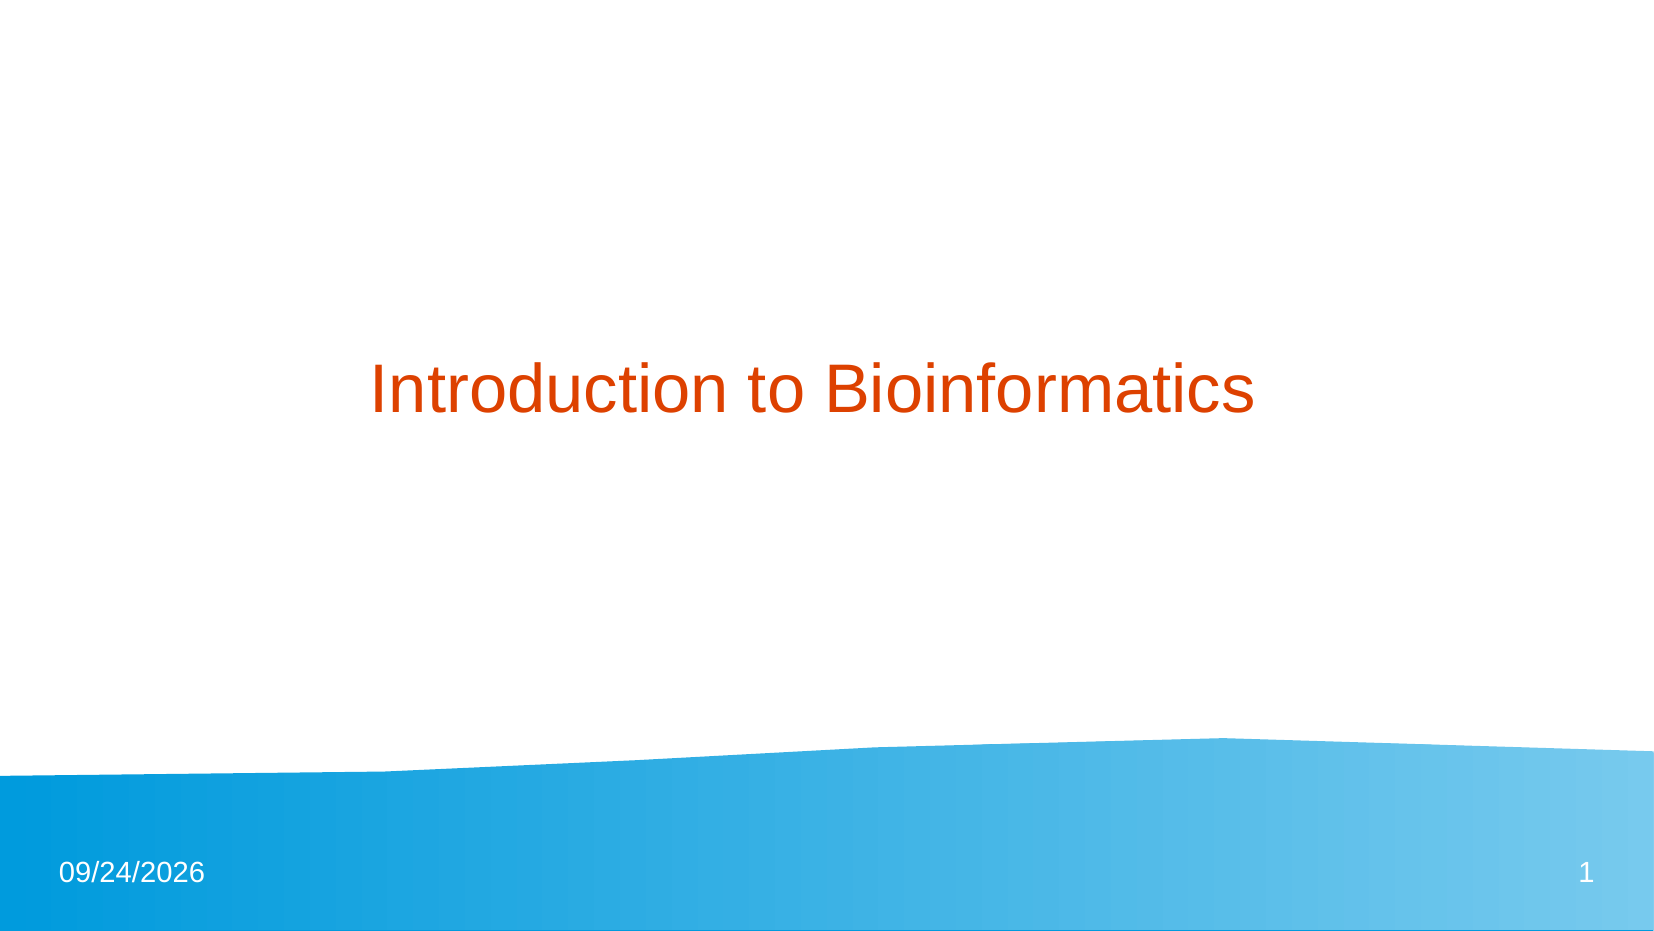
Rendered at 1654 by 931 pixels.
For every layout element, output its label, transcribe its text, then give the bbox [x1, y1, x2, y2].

title Introduction to Bioinformatics [75, 300, 1552, 478]
